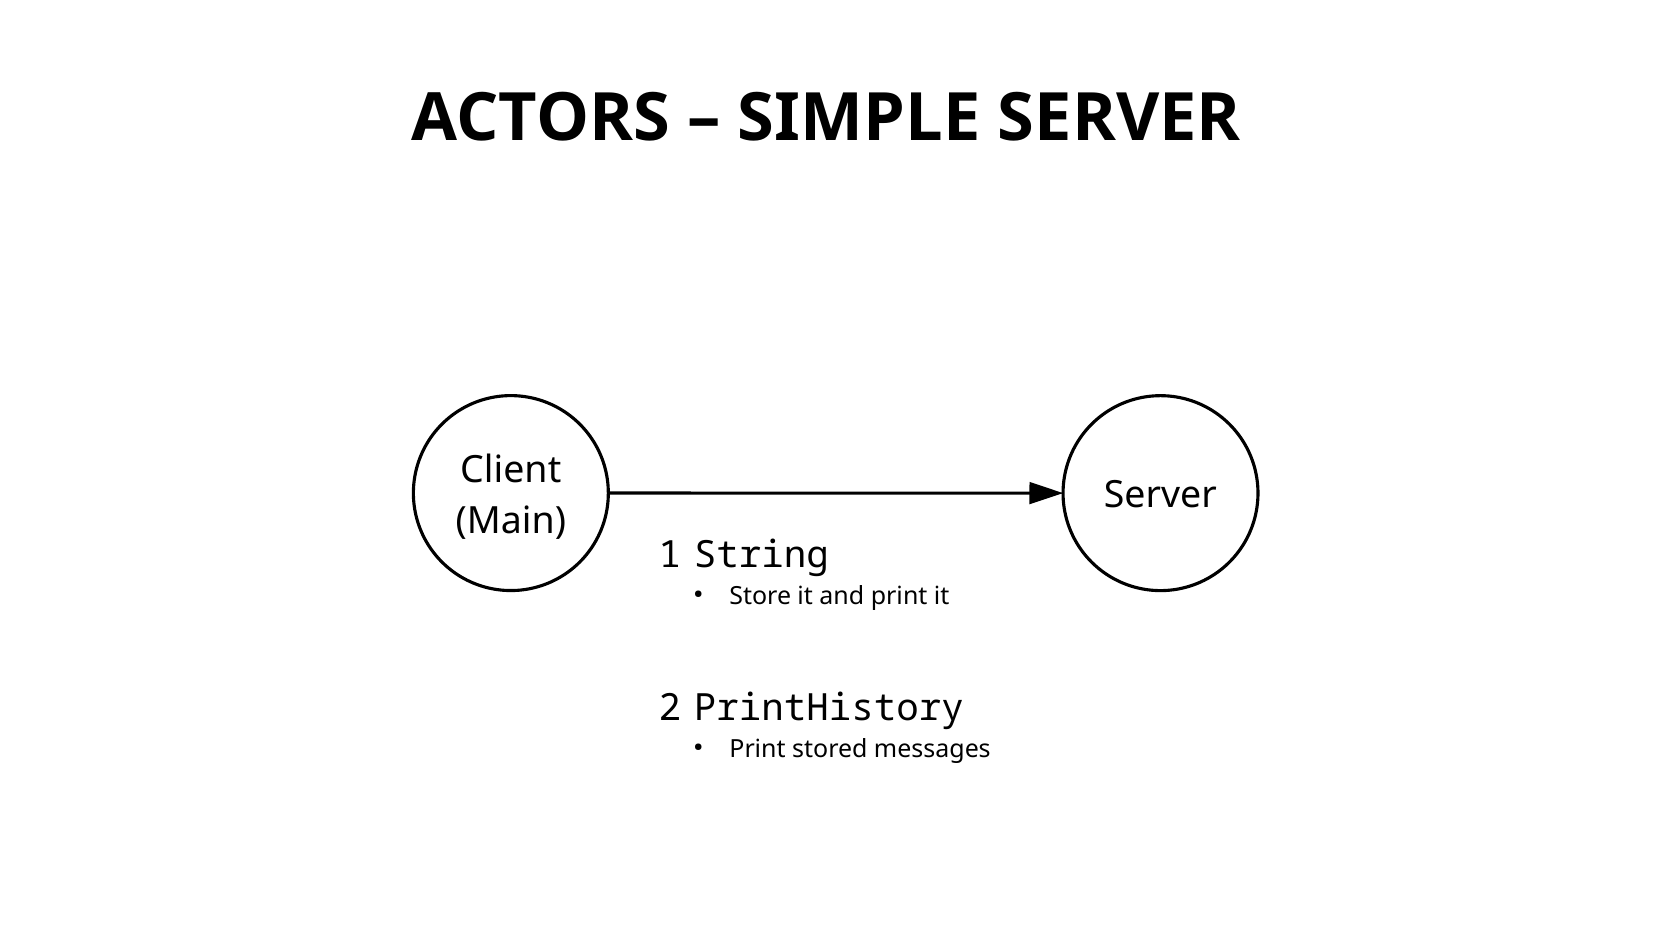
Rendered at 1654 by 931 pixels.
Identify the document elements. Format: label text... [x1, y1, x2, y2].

text_box Server [1063, 395, 1258, 591]
text_box Client (Main) [413, 395, 609, 591]
text_box String Store it and print it PrintHistory Print stored messages [643, 519, 1040, 733]
title ACTORS – SIMPLE SERVER [82, 36, 1571, 193]
